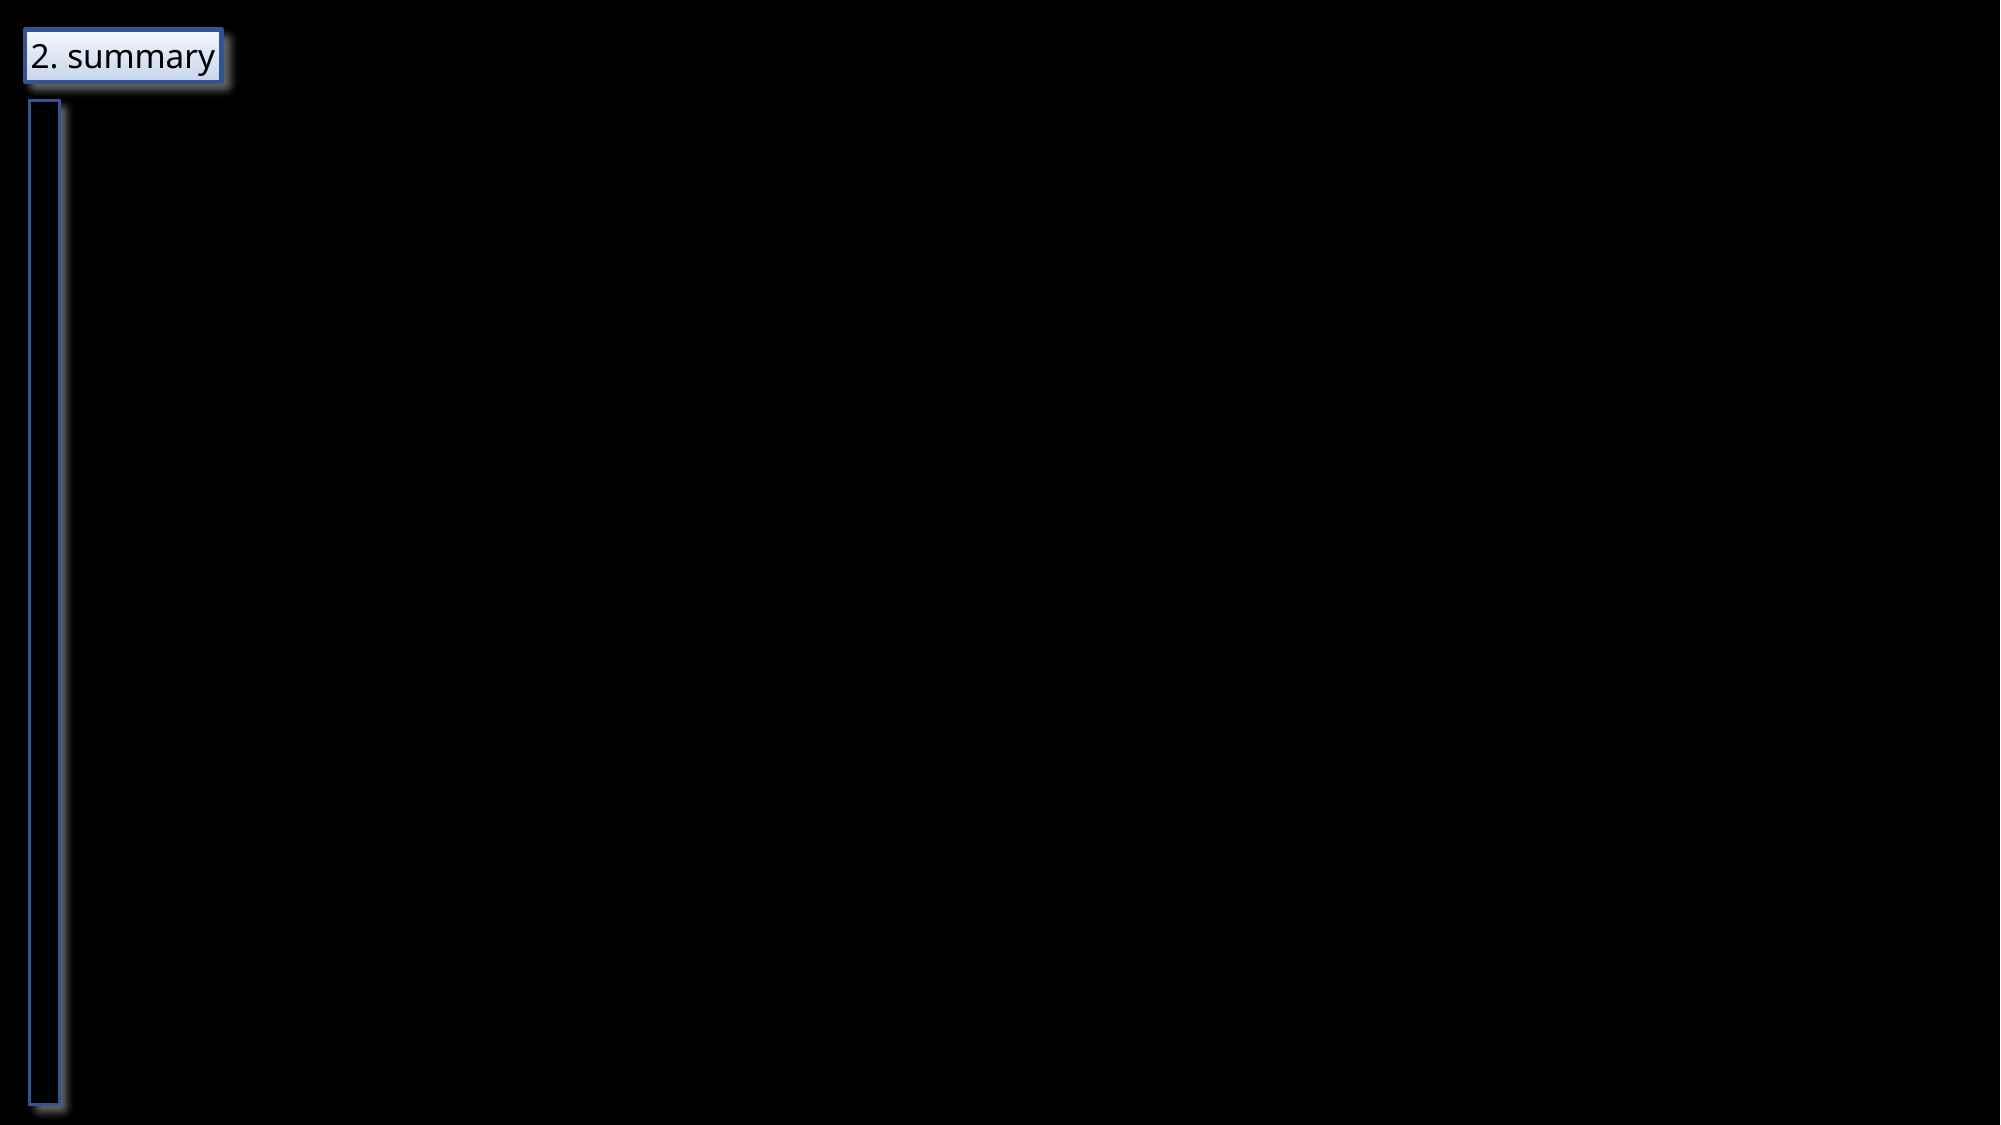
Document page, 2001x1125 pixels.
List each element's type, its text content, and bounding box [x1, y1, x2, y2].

text_box [29, 100, 60, 1105]
title 2. summary [29, 29, 217, 82]
